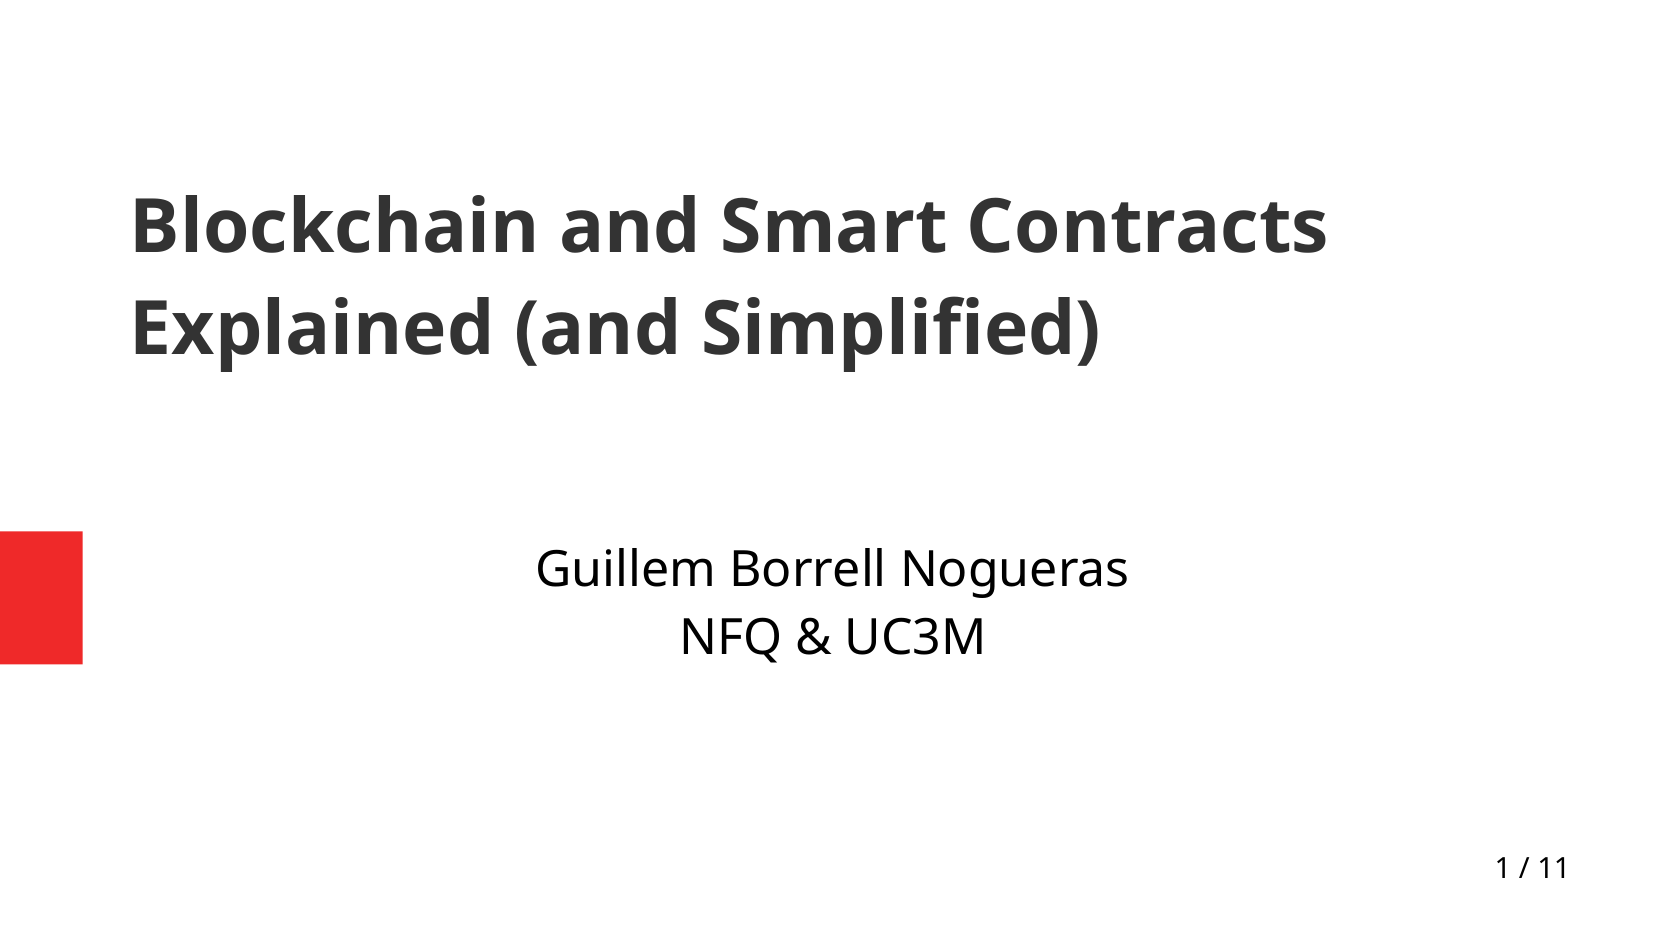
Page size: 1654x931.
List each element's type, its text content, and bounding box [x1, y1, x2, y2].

subtitle Guillem Borrell Nogueras NFQ & UC3M [129, 540, 1536, 662]
title Blockchain and Smart Contracts Explained (and Simplified) [129, 143, 1536, 406]
